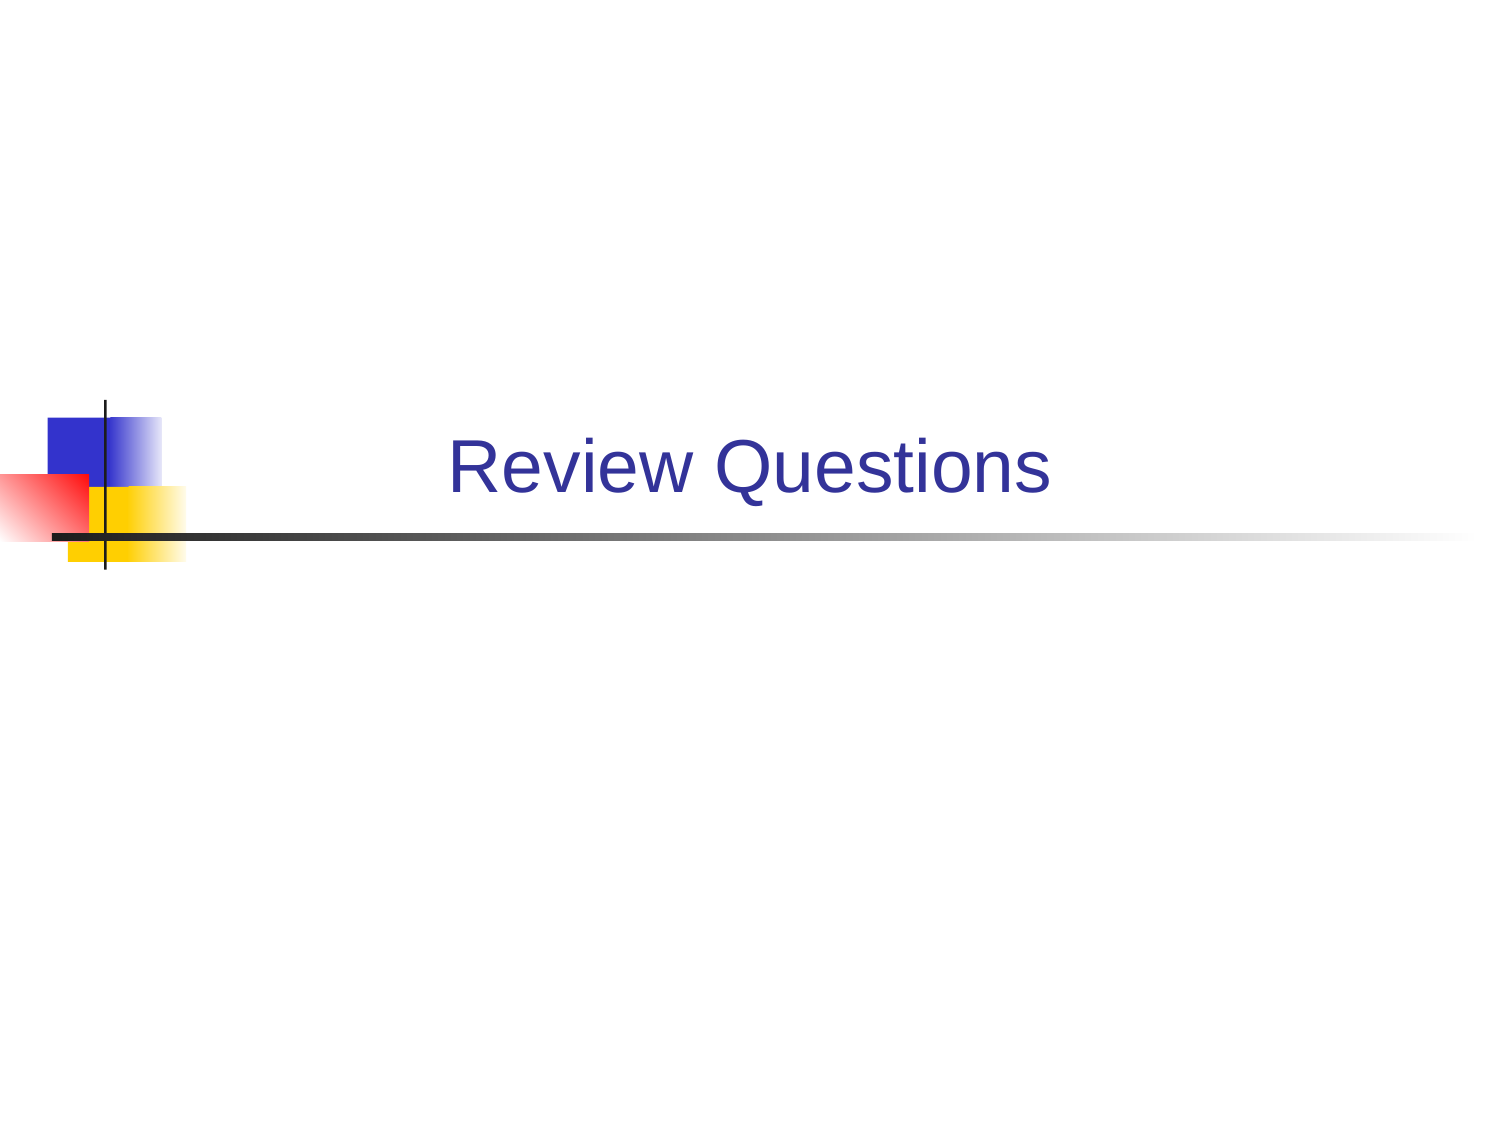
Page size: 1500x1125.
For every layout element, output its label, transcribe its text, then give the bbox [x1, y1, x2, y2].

title Review Questions [150, 274, 1351, 515]
